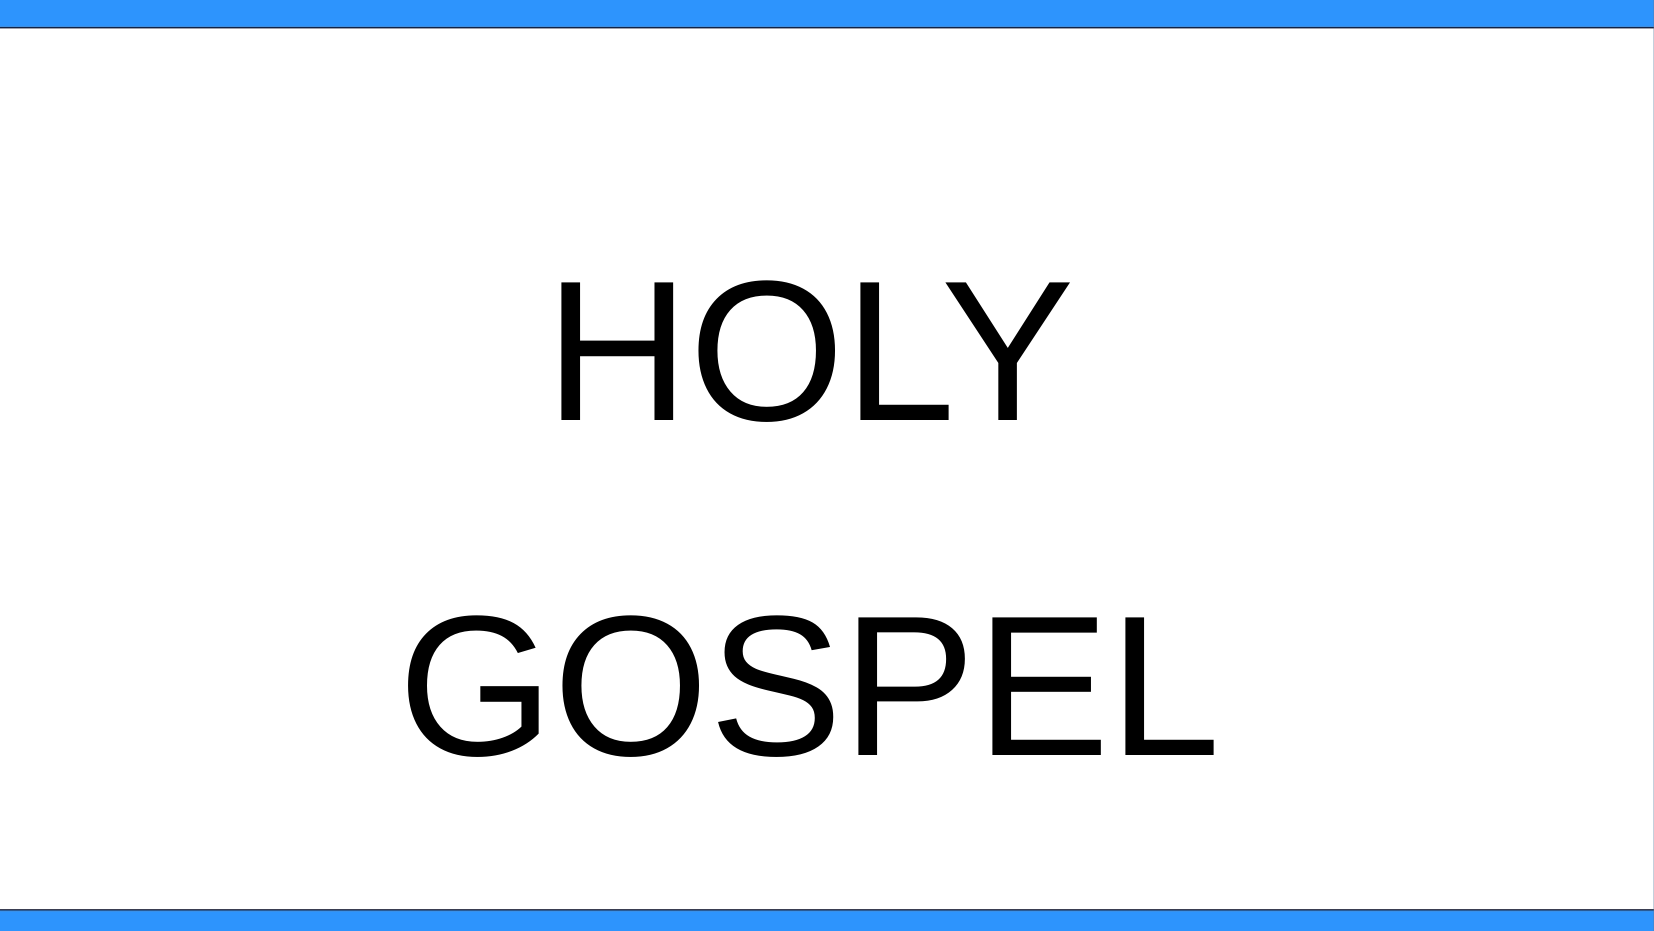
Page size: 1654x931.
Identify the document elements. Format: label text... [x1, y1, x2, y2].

picture [0, 0, 1654, 931]
text_box HOLY GOSPEL [75, 120, 1546, 903]
